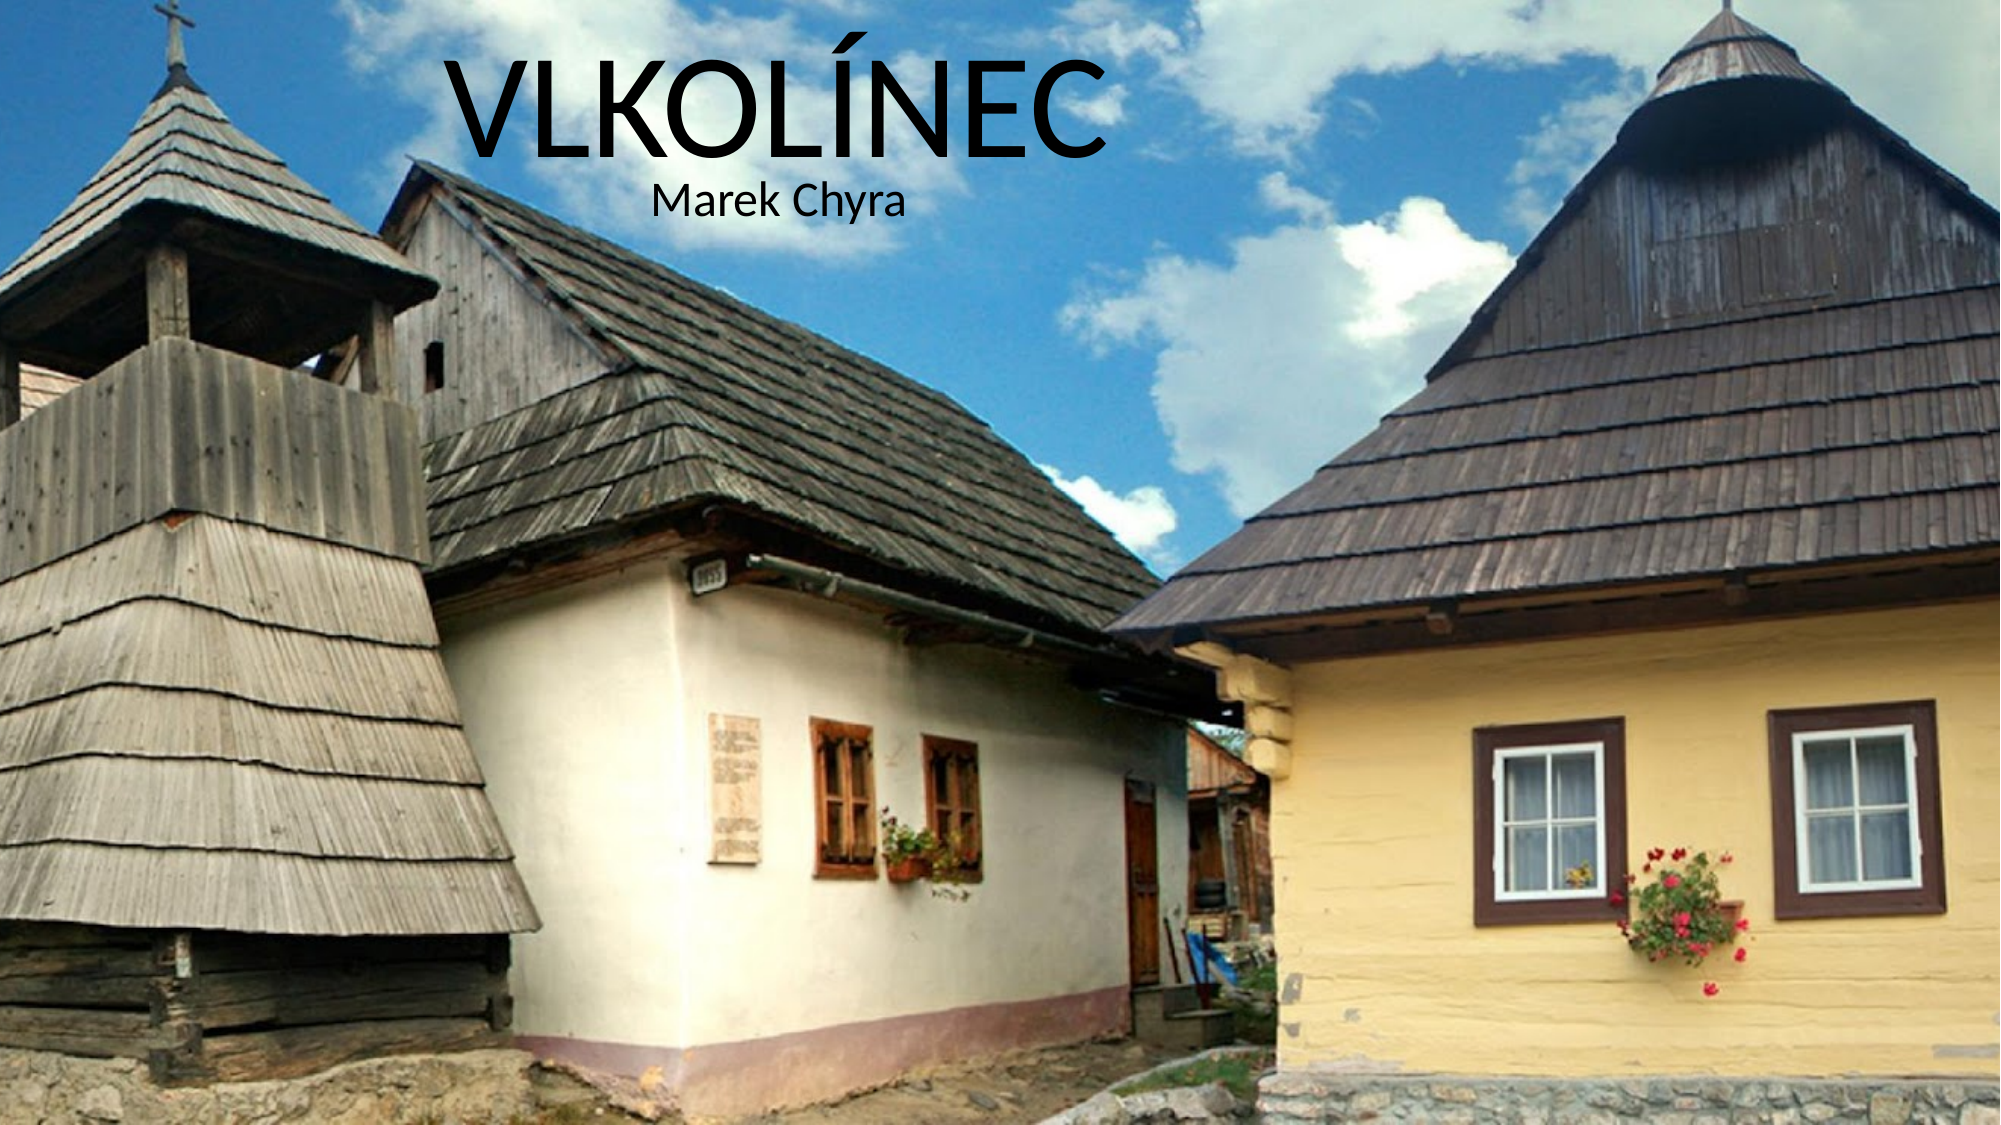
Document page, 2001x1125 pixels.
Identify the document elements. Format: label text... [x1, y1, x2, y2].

text_box VLKOLÍNEC [428, 0, 1133, 196]
text_box VLKOLÍNEC [681, 71, 742, 147]
picture [0, 0, 2000, 1125]
text_box Marek Chyra [635, 158, 926, 235]
